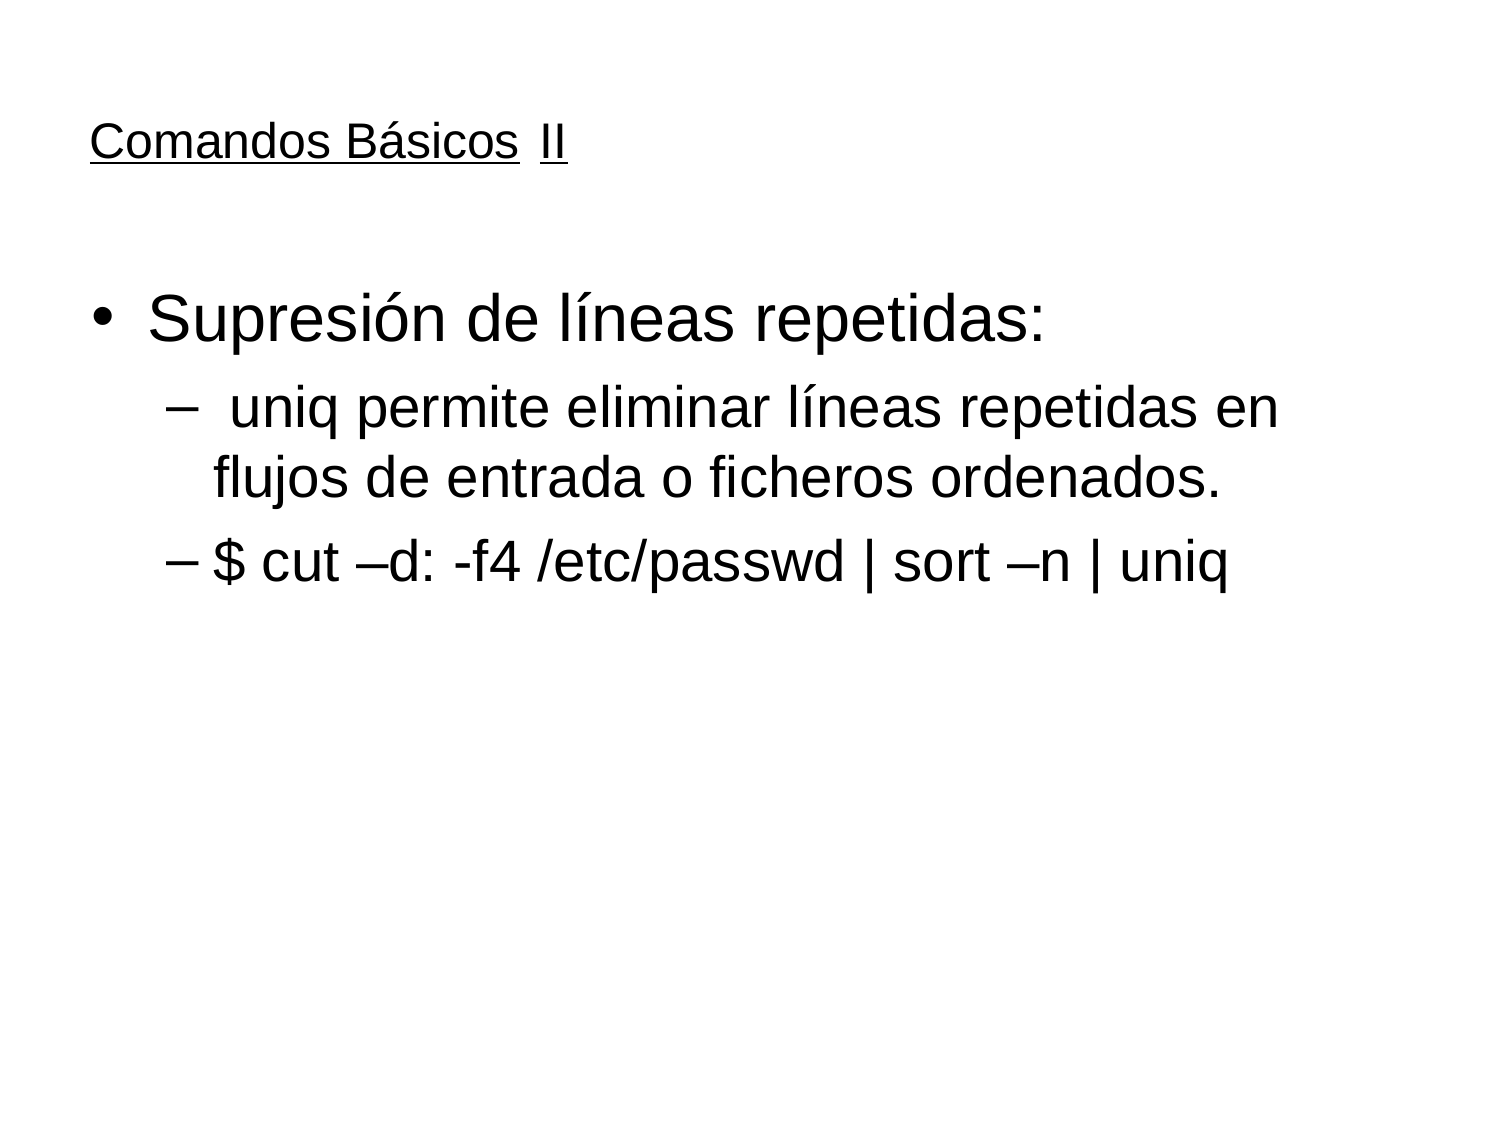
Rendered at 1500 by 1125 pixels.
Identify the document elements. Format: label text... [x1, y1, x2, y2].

list Supresión de líneas repetidas: uniq permite eliminar líneas repetidas en flujos de entrada o ficheros ordenados. $ cut –d: -f4 /etc/passwd | sort –n | uniq [76, 267, 1427, 1010]
title Comandos Básicos II [75, 45, 1426, 233]
